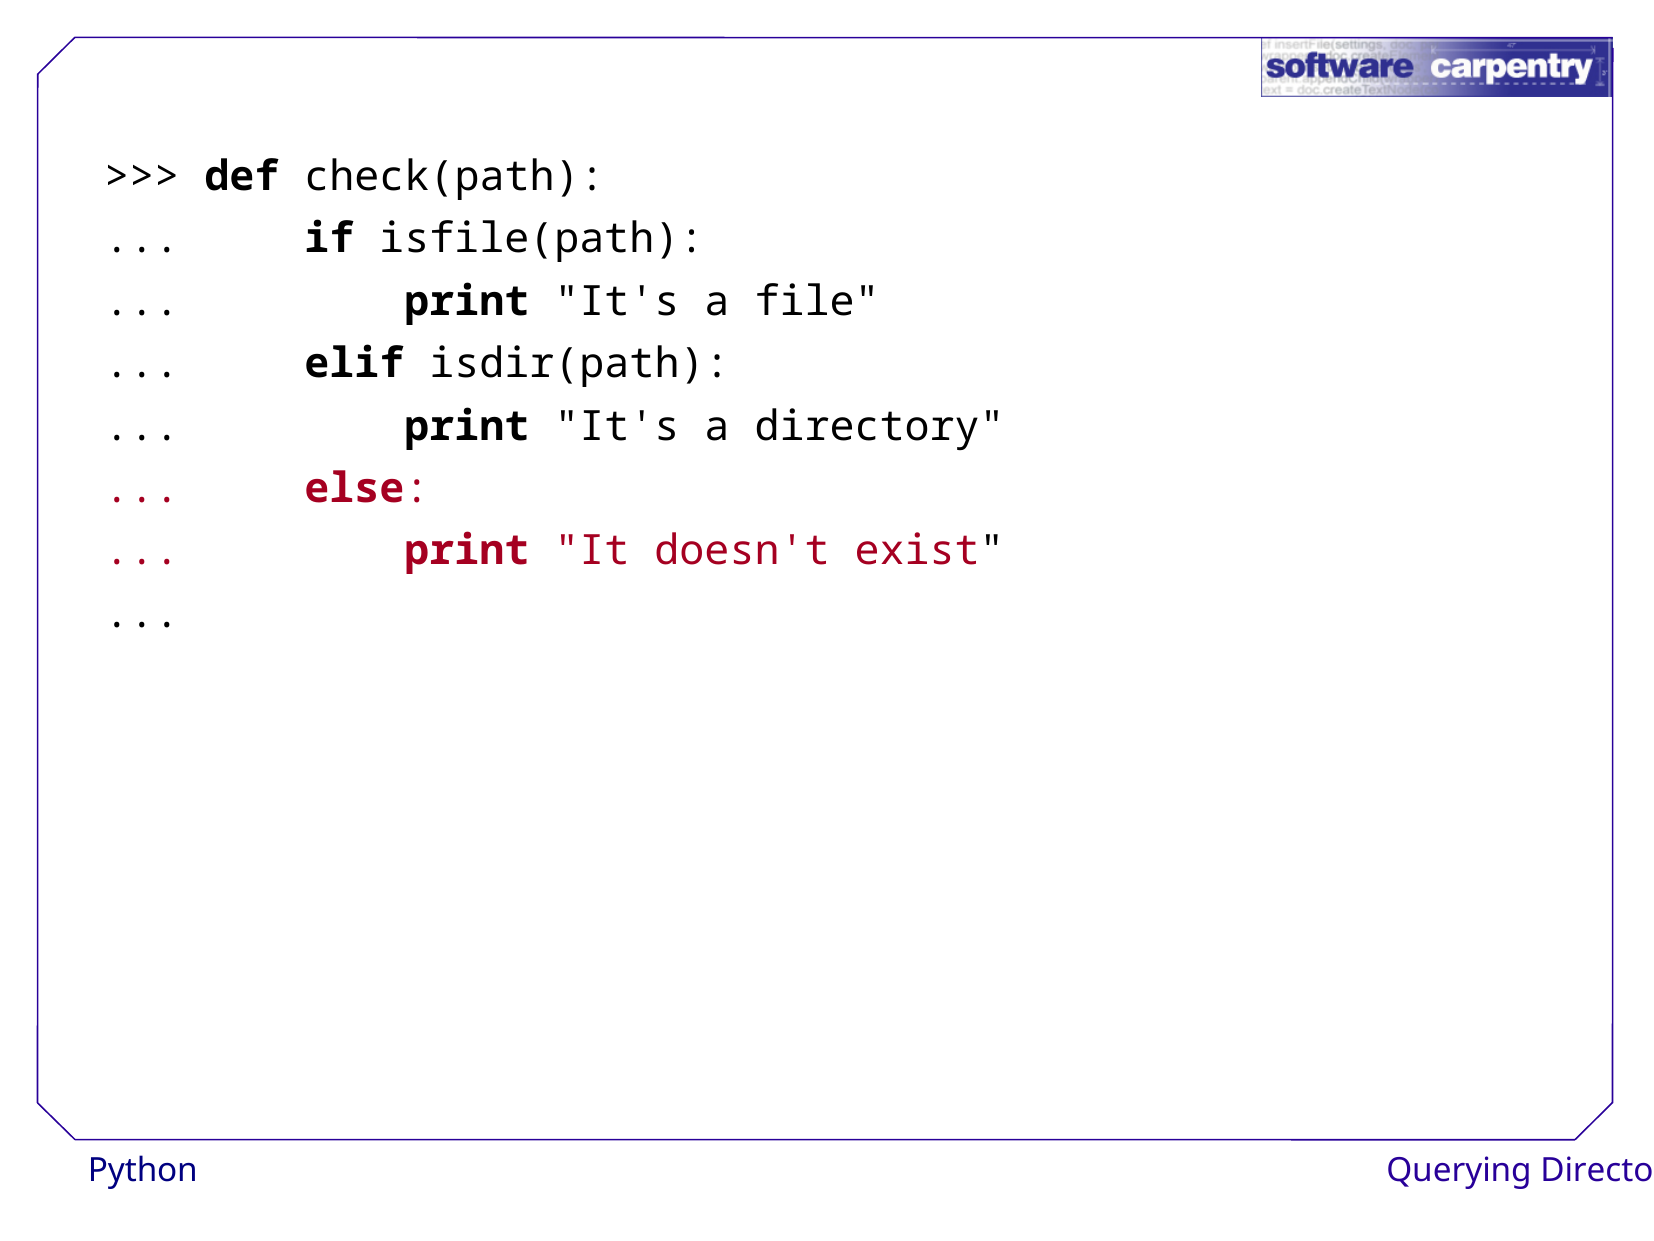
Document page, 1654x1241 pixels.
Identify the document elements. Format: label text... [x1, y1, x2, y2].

text_box >>> def check(path): ... if isfile(path): ... print "It's a file" ... elif isdir(path): ... print "It's a directory" ... else: ... print "It doesn't exist" ... [89, 128, 1512, 1037]
picture [1261, 39, 1613, 97]
